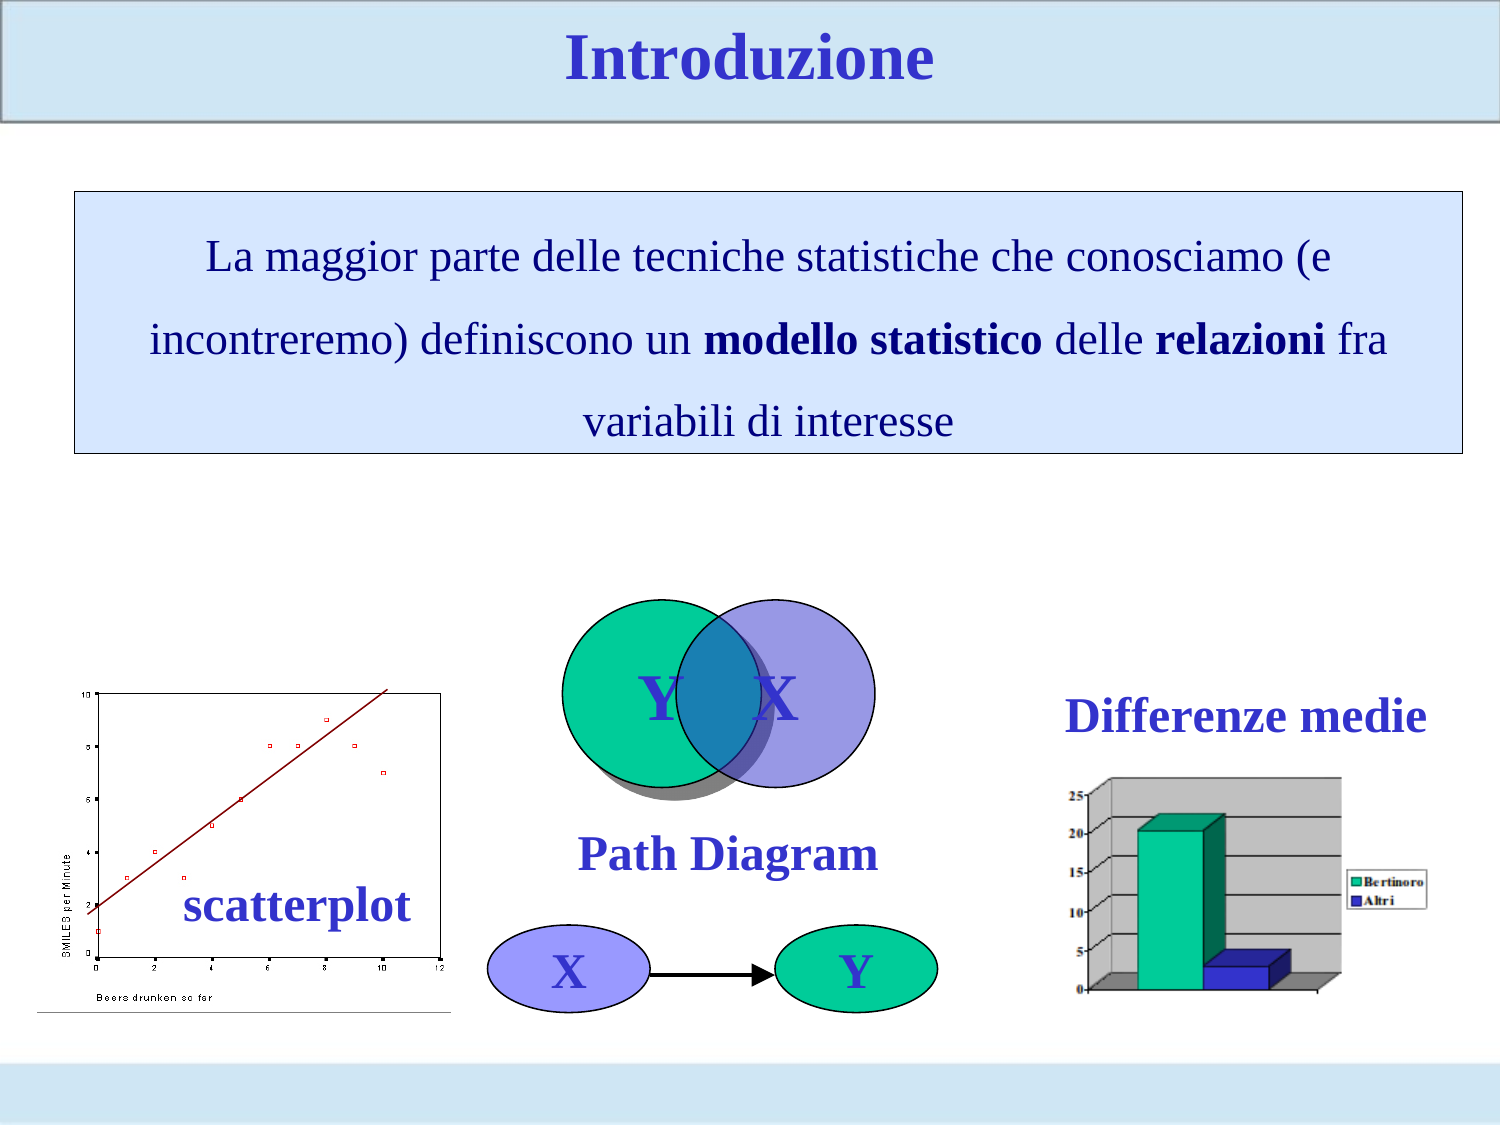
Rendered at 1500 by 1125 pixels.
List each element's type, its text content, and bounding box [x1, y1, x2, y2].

text_box scatterplot [168, 864, 427, 940]
text_box Y [774, 924, 938, 1013]
picture [0, 0, 1500, 1125]
text_box La maggior parte delle tecniche statistiche che conosciamo (e incontreremo) definiscono un modello statistico delle relazioni fra variabili di interesse [74, 191, 1463, 454]
text_box X [676, 599, 875, 788]
title Introduzione [112, 0, 1388, 147]
text_box X [487, 924, 651, 1013]
text_box Y [562, 599, 719, 788]
text_box Path Diagram [562, 812, 894, 888]
text_box Differenze medie [1050, 674, 1443, 751]
